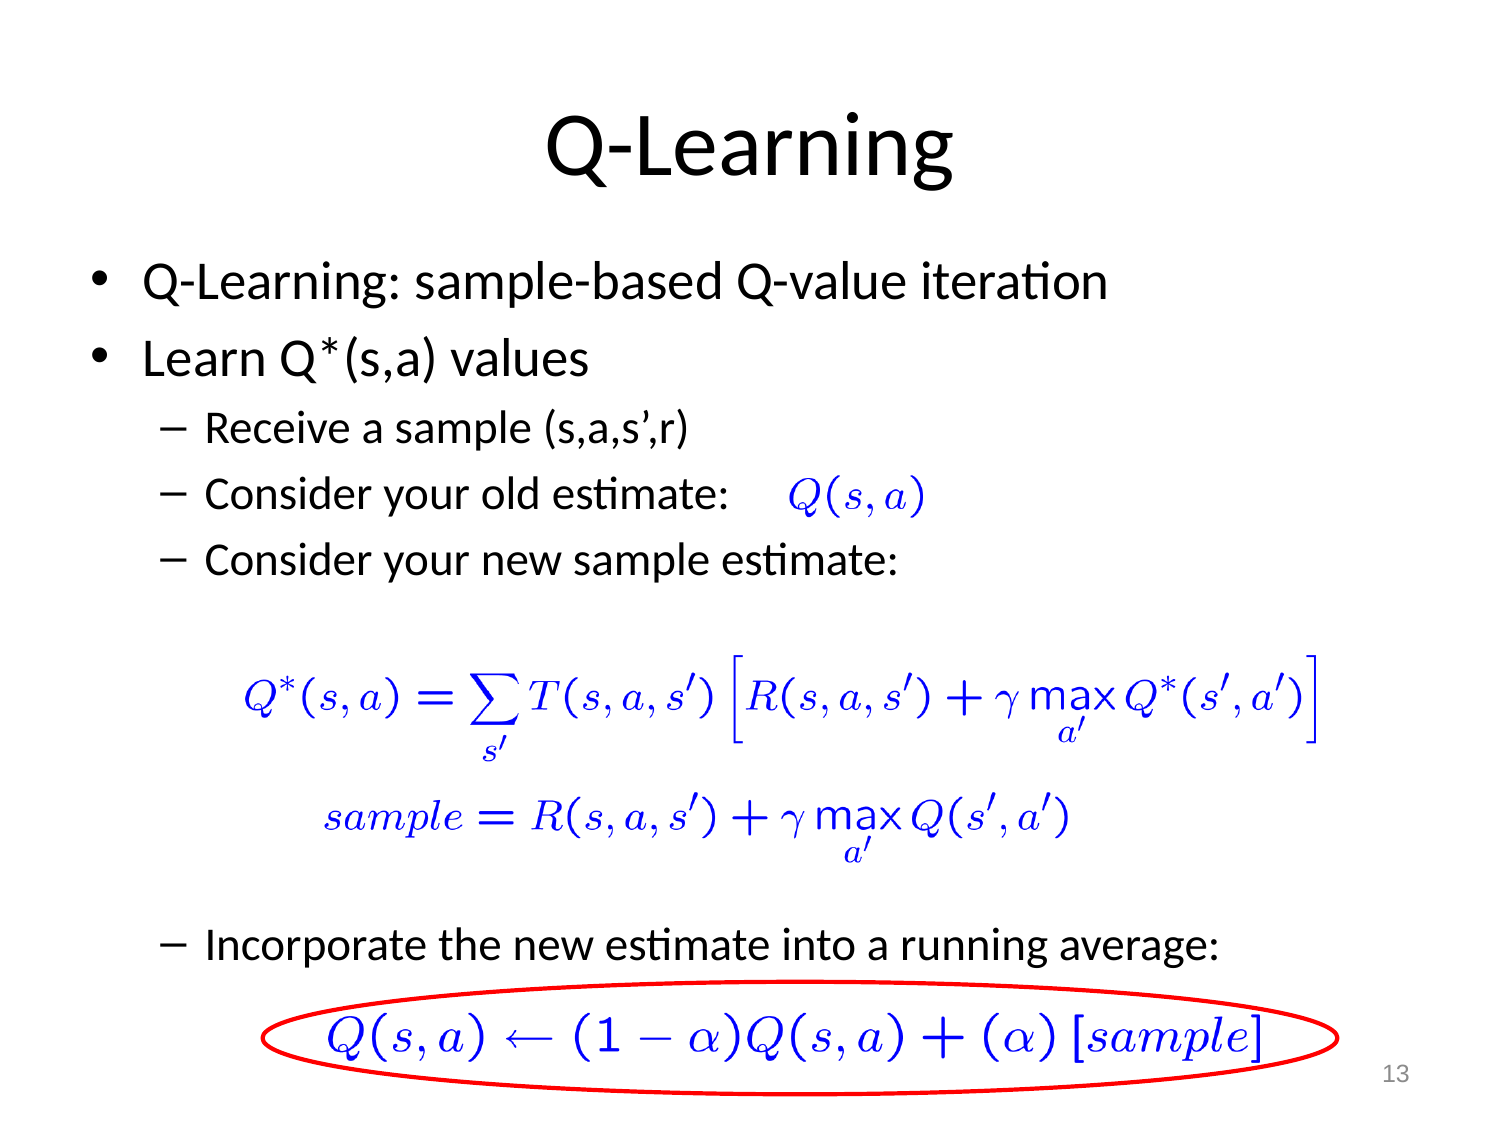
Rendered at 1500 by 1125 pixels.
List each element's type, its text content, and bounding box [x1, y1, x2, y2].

picture [324, 790, 1068, 863]
slide_number <number> [1074, 1042, 1332, 1084]
picture [787, 474, 923, 518]
slide_number <number> [1074, 1042, 1425, 1103]
title Q-Learning [75, 45, 1425, 233]
picture [327, 1012, 1262, 1065]
picture [244, 653, 1317, 762]
list Q-Learning: sample-based Q-value iteration Learn Q*(s,a) values Receive a sample (s,a,s’,r) Consider your old estimate: Consider your new sample estimate: Incorporate the new estimate into a running average: [75, 237, 1425, 980]
